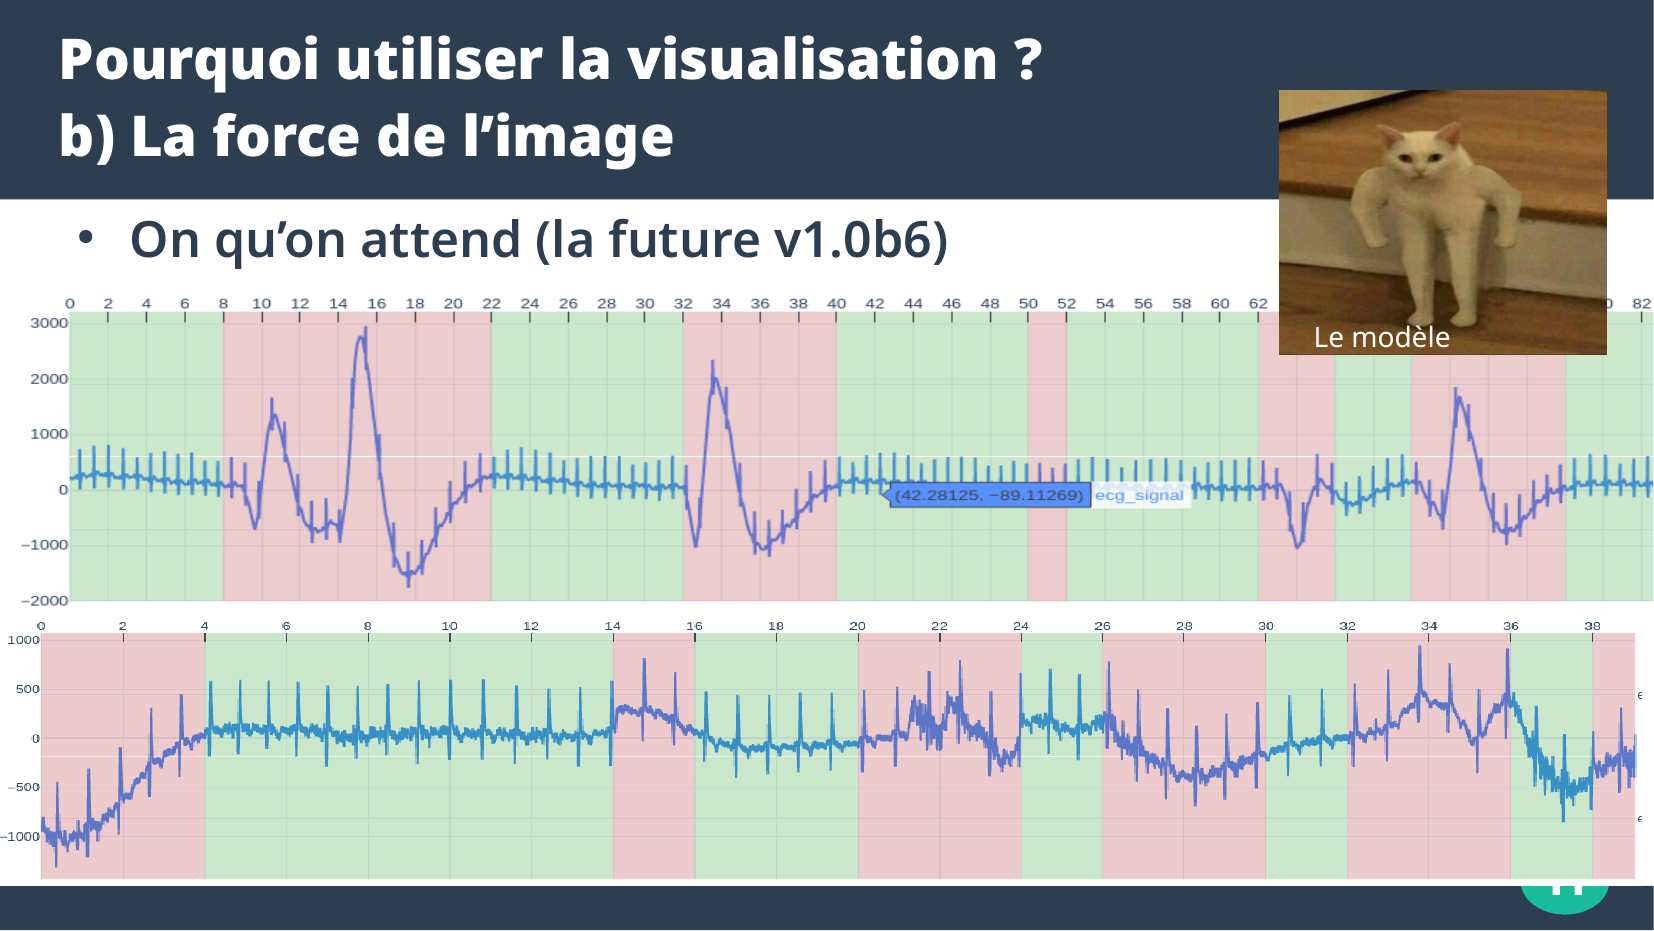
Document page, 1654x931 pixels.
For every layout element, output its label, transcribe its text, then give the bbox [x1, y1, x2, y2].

title Pourquoi utiliser la visualisation ? b) La force de l’image [59, 37, 1595, 155]
text_box Le modèle [1298, 310, 1524, 358]
list On qu’on attend (la future v1.0b6) [59, 203, 1279, 274]
picture [0, 616, 1642, 886]
picture [0, 90, 1654, 611]
